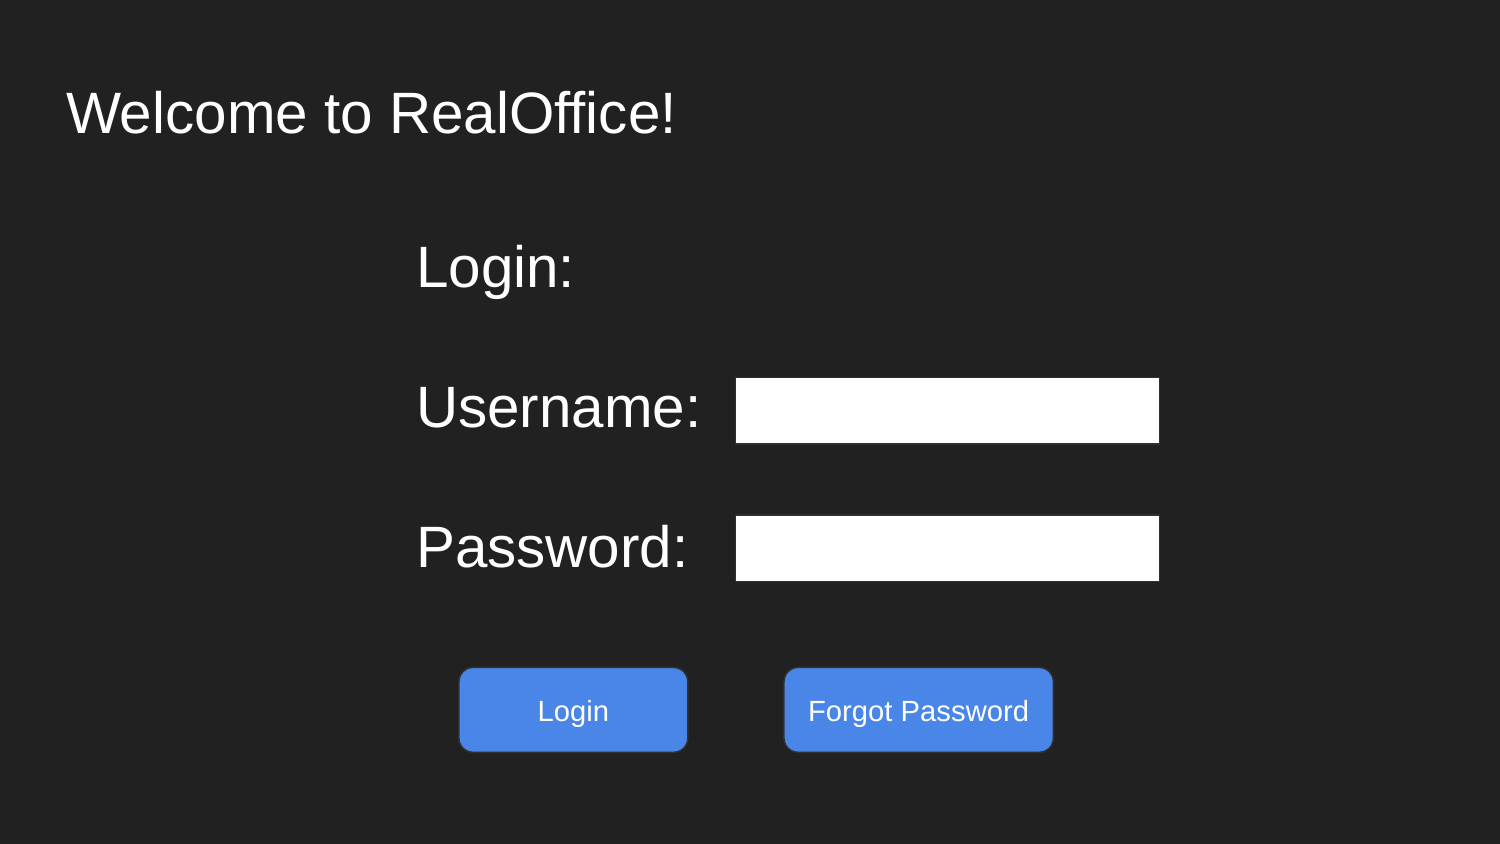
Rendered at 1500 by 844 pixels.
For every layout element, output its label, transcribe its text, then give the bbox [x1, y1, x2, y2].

list Login: Username: Password: [401, 214, 1078, 633]
text_box Login [458, 667, 688, 753]
text_box [735, 377, 1160, 445]
text_box Forgot Password [783, 667, 1054, 753]
text_box [735, 515, 1160, 582]
title Welcome to RealOffice! [51, 60, 1449, 155]
